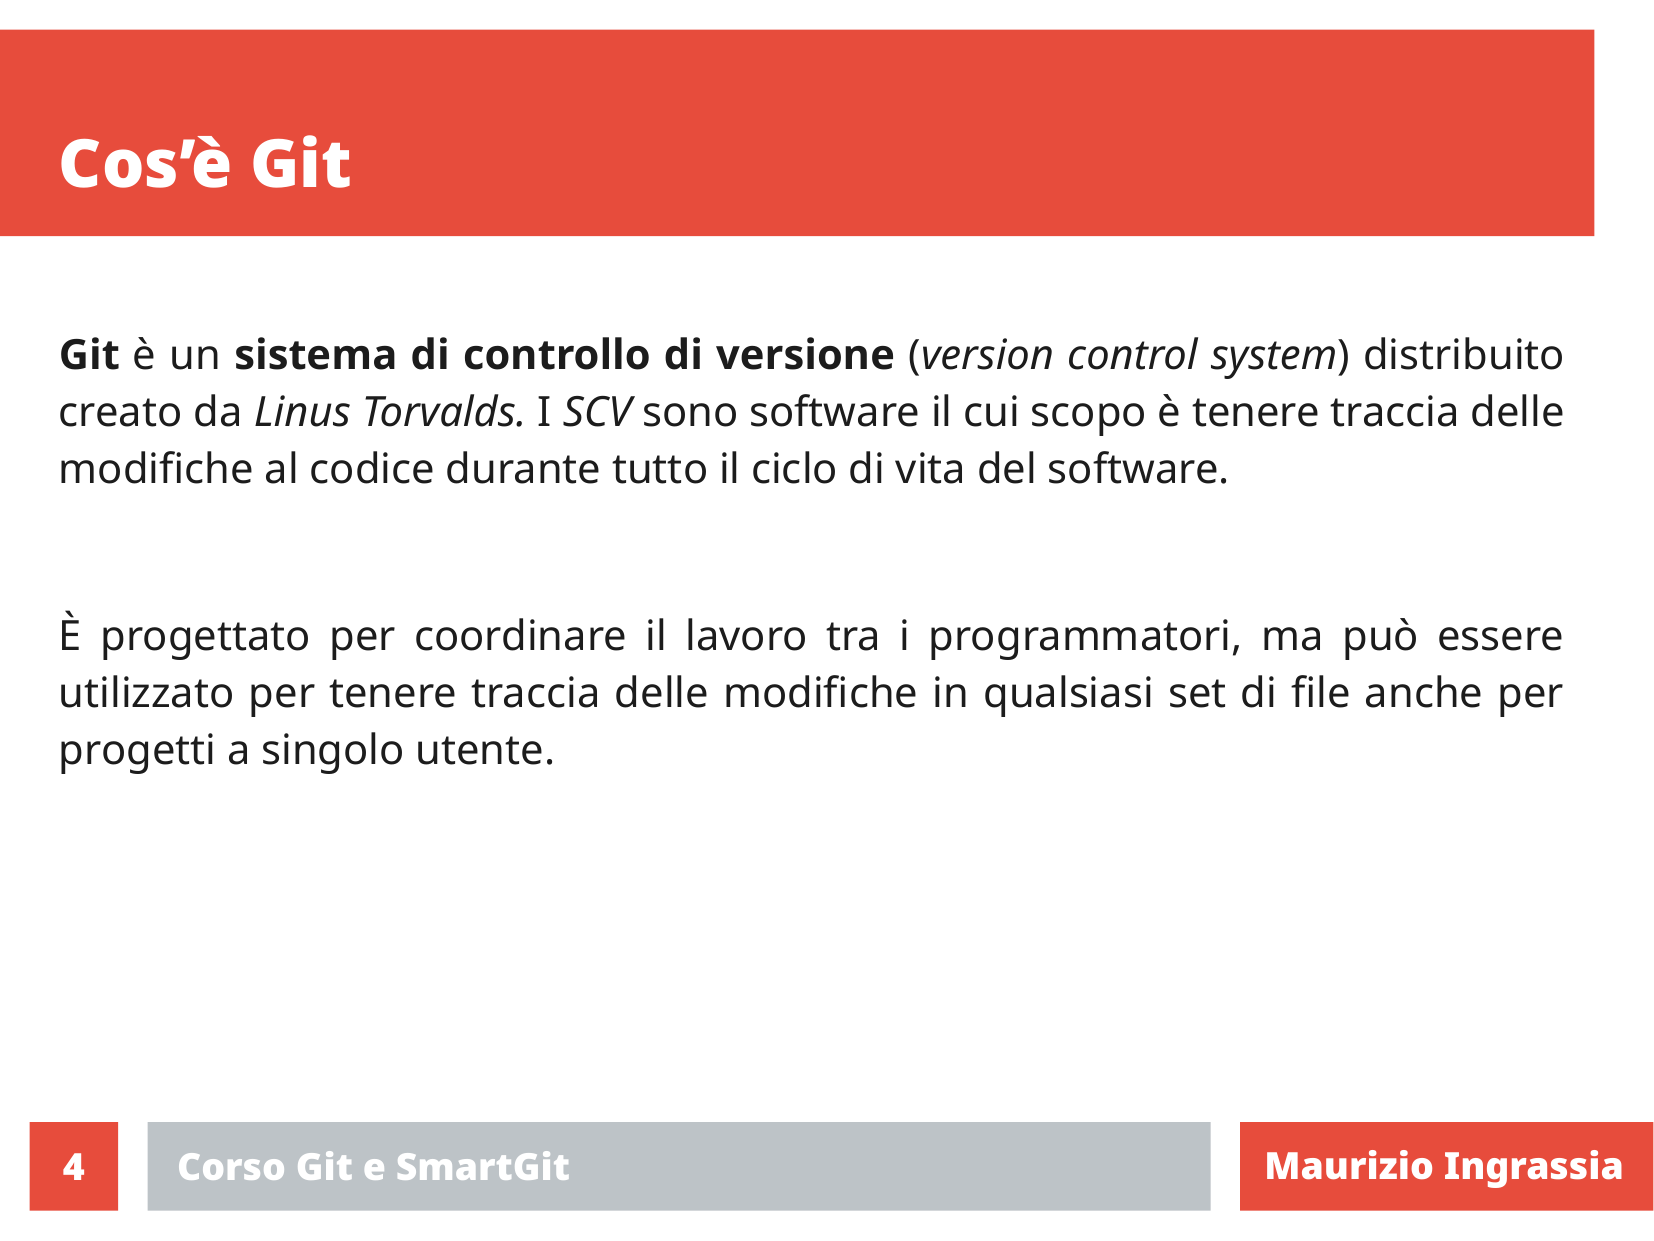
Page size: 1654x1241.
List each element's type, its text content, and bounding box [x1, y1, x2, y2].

list Git è un sistema di controllo di versione (version control system) distribuito creato da Linus Torvalds. I SCV sono software il cui scopo è tenere traccia delle modifiche al codice durante tutto il ciclo di vita del software. È progettato per coordinare il lavoro tra i programmatori, ma può essere utilizzato per tenere traccia delle modifiche in qualsiasi set di file anche per progetti a singolo utente. [59, 324, 1565, 1093]
title Cos’è Git [59, 59, 1595, 207]
